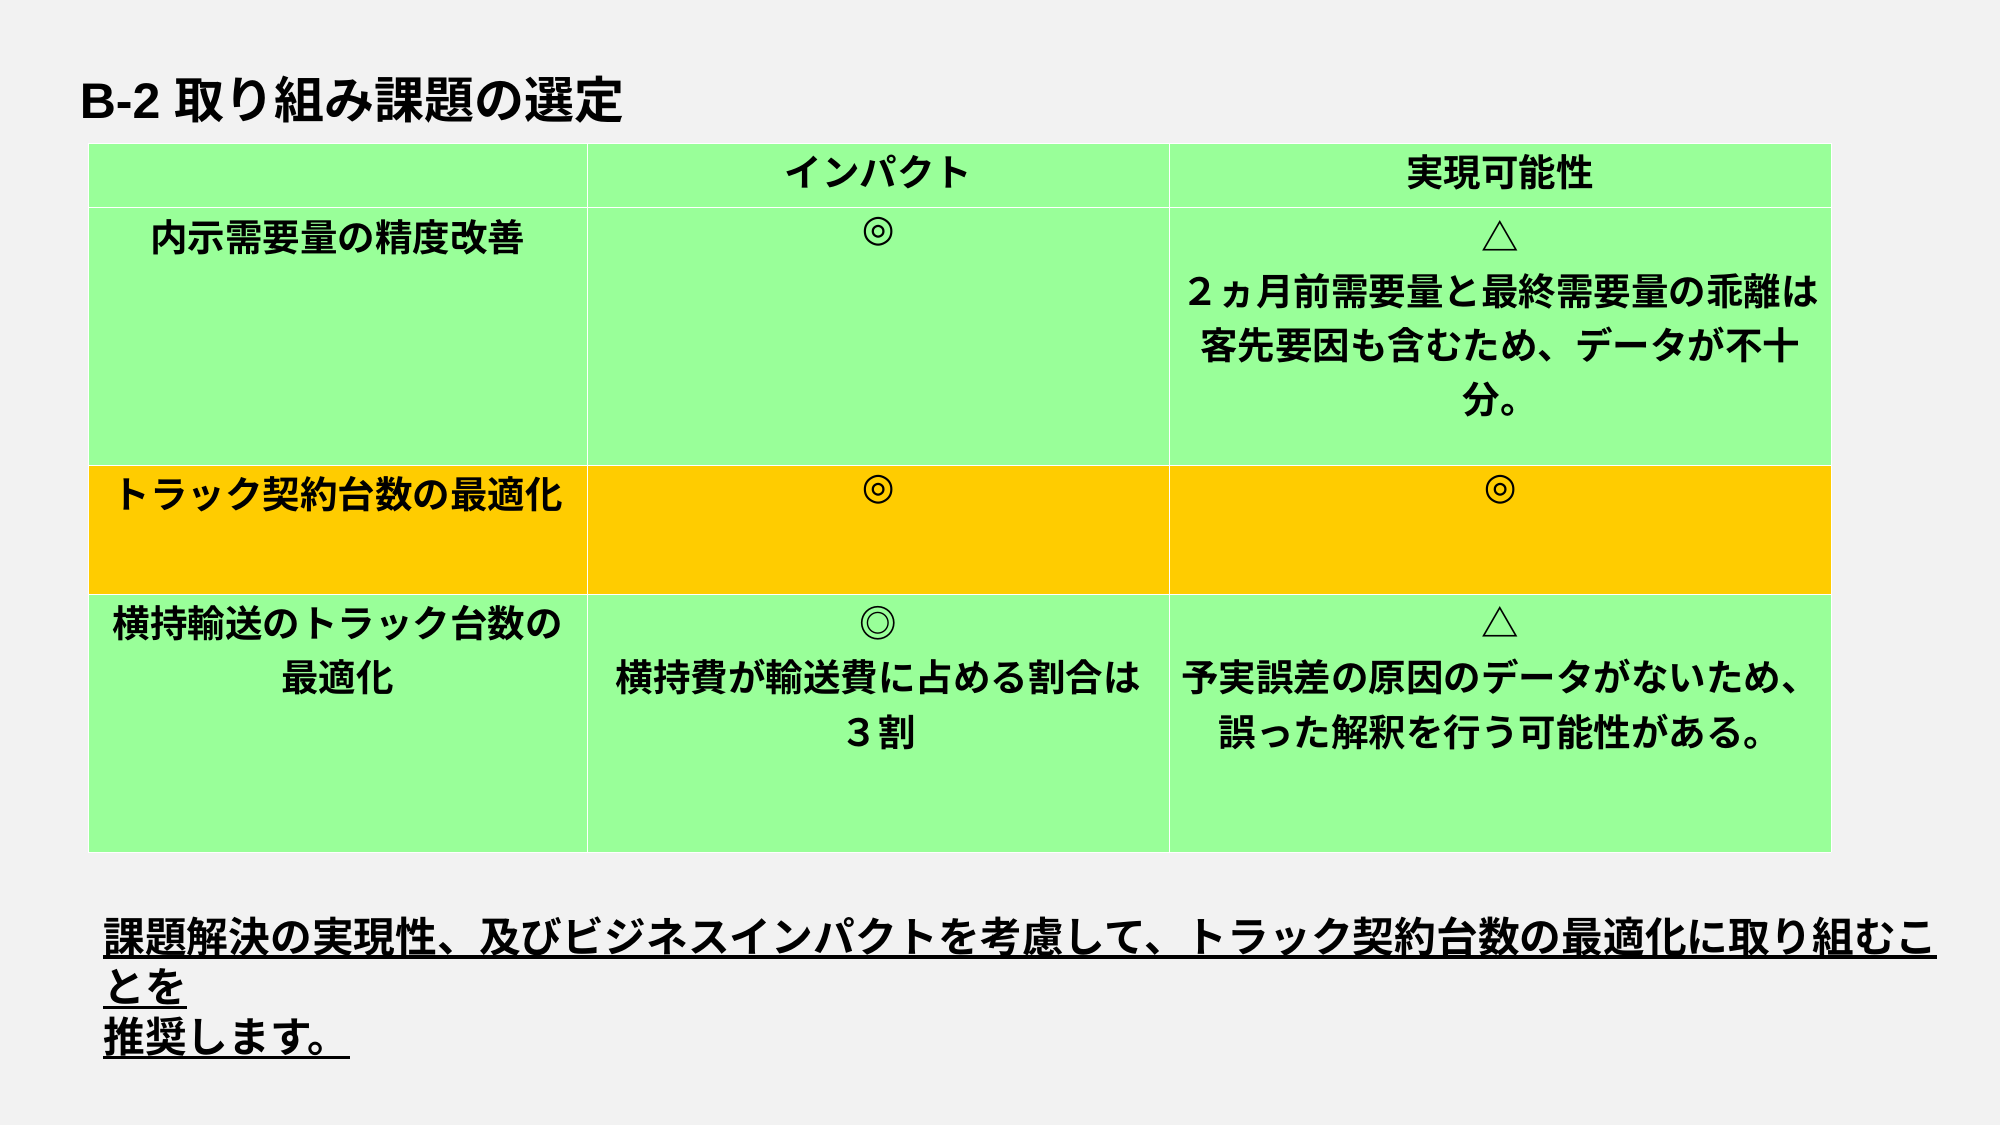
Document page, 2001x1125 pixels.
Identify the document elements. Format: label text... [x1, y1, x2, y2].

table_header [89, 144, 587, 207]
table_cell △ ２ヵ月前需要量と最終需要量の乖離は客先要因も含むため、データが不十分。 [1170, 208, 1831, 465]
table_cell 横持輸送のトラック台数の 最適化 [89, 595, 587, 852]
table_cell ◎ 横持費が輸送費に占める割合は ３割 [588, 595, 1169, 852]
table_cell ◎ [588, 466, 1169, 594]
table_header インパクト [588, 144, 1169, 207]
table_cell ◎ [588, 208, 1169, 465]
text_box B-2 取り組み課題の選定 [64, 53, 640, 209]
table_header 実現可能性 [1170, 144, 1831, 207]
table_cell 内示需要量の精度改善 [89, 208, 587, 465]
table_cell トラック契約台数の最適化 [89, 466, 587, 594]
table_cell ◎ [1170, 466, 1831, 594]
table_cell △ 予実誤差の原因のデータがないため、誤った解釈を行う可能性がある。 [1170, 595, 1831, 852]
text_box 課題解決の実現性、及びビジネスインパクトを考慮して、トラック契約台数の最適化に取り組むことを 推奨します。 [88, 903, 1979, 1103]
